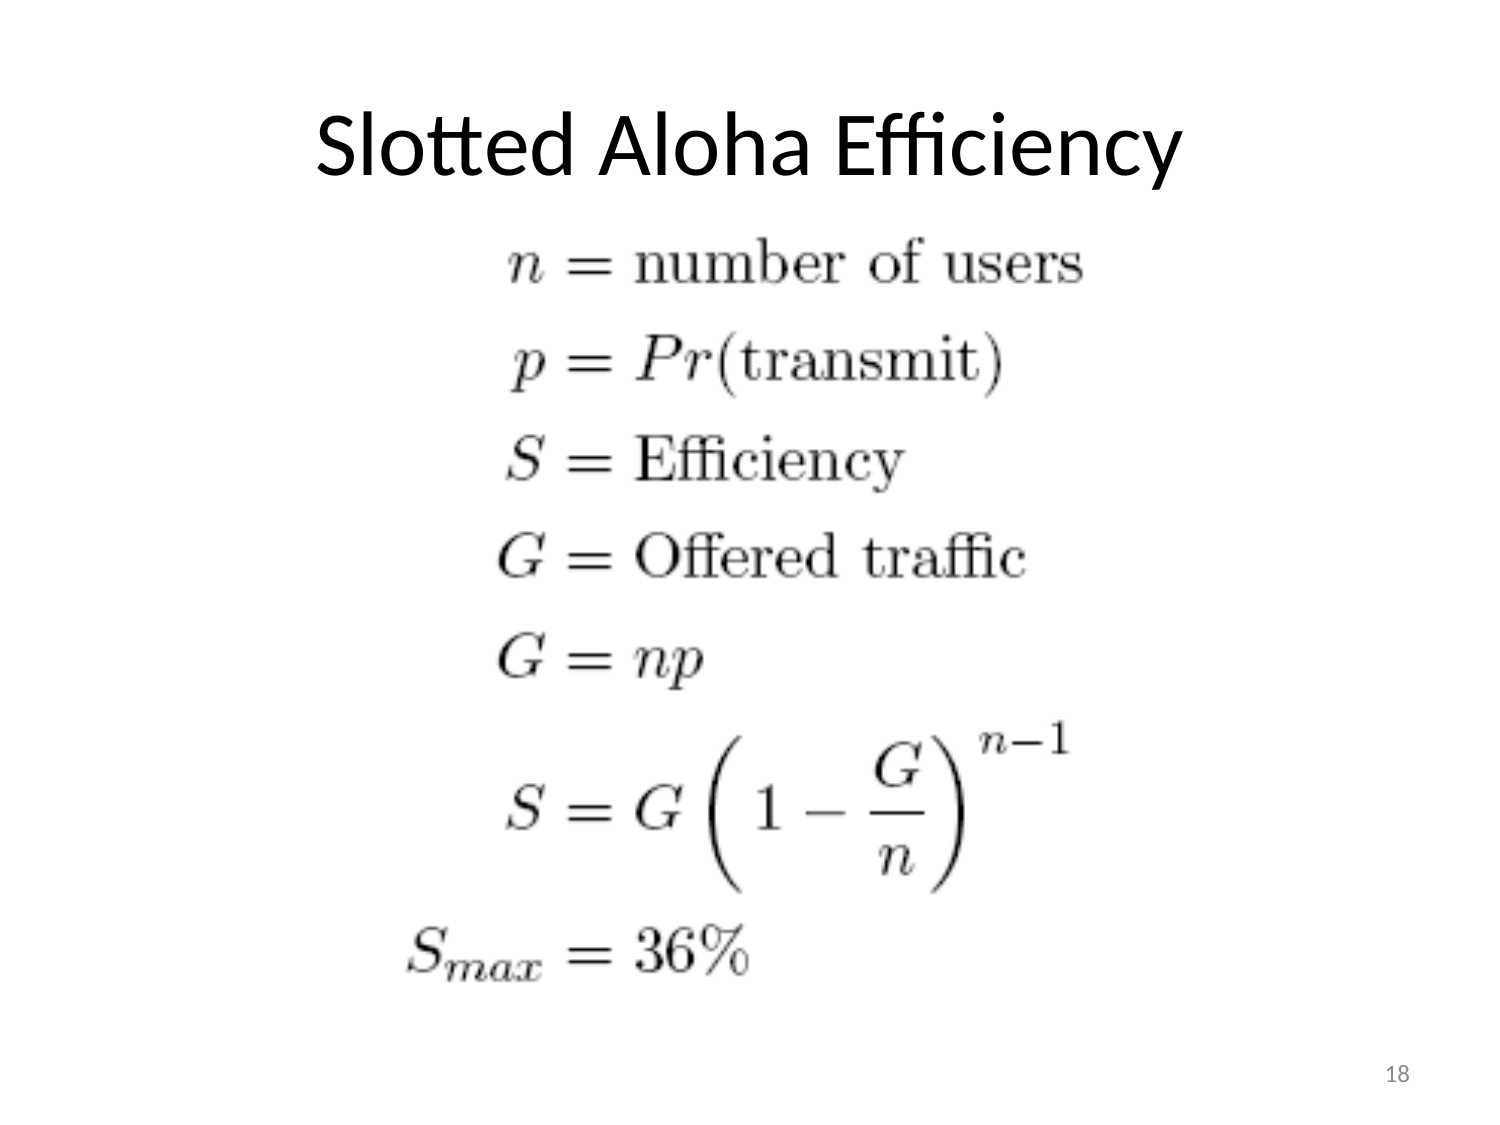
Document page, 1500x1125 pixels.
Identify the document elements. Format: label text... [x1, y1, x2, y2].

title Slotted Aloha Efficiency [75, 45, 1425, 233]
slide_number <number> [1074, 1042, 1425, 1103]
picture [388, 199, 1138, 1025]
